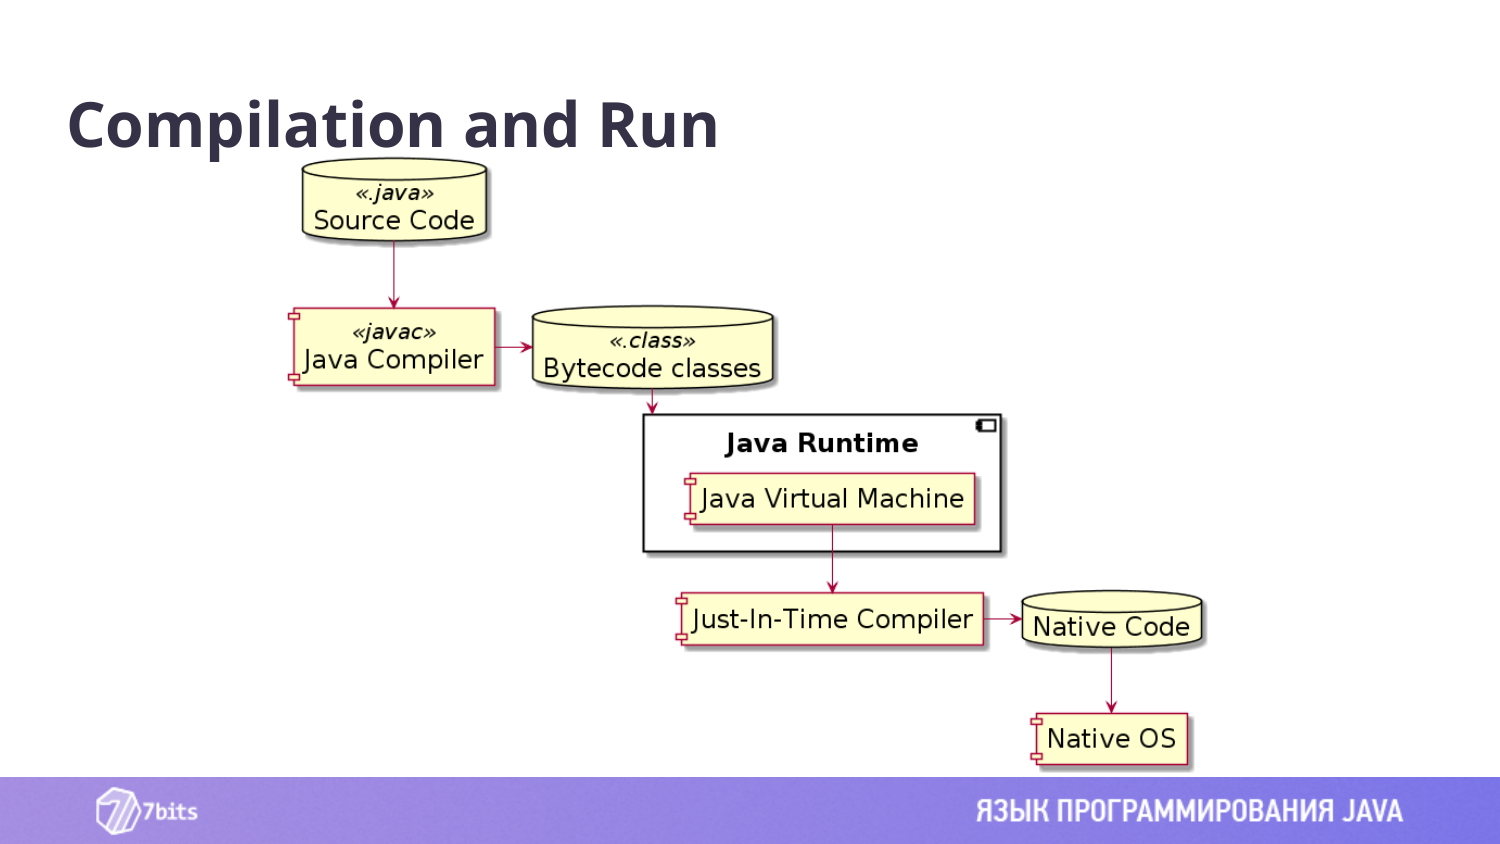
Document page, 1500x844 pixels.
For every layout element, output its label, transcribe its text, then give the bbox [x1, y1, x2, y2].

picture [0, 777, 1500, 844]
picture [287, 149, 1213, 776]
title Compilation and Run [51, 69, 1449, 164]
